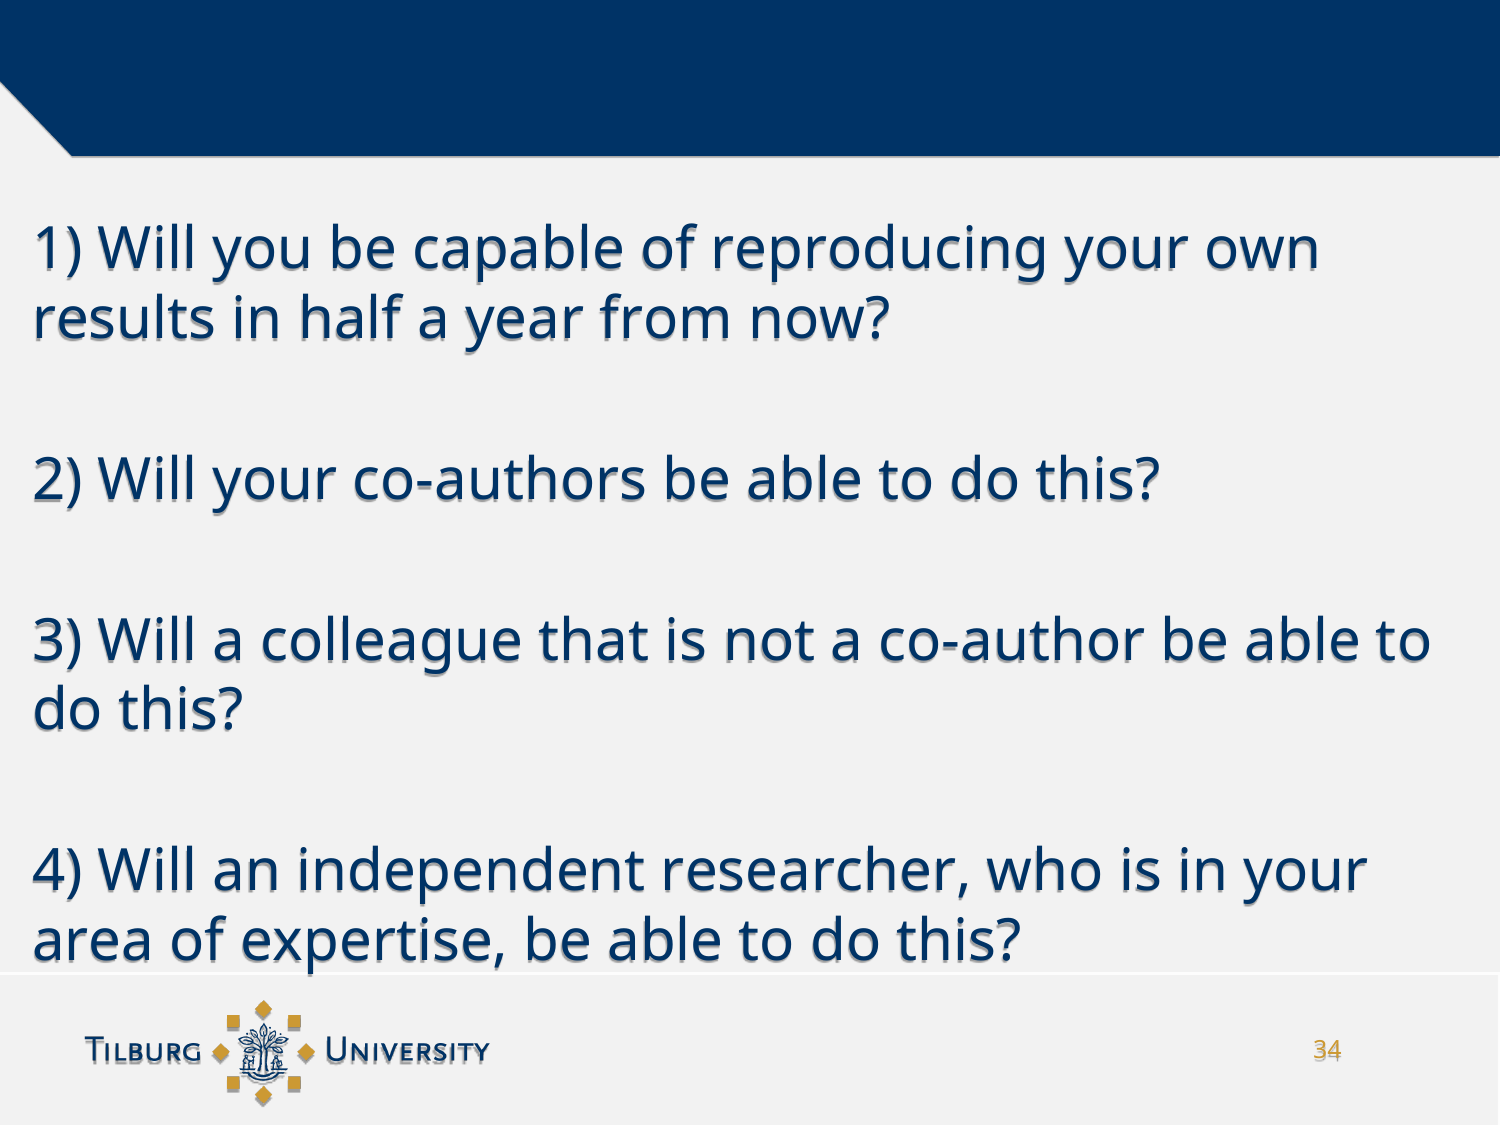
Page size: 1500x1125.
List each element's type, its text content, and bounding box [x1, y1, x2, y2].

text_box 1) Will you be capable of reproducing your own results in half a year from now? 2) Will your co-authors be able to do this? 3) Will a colleague that is not a co-author be able to do this? 4) Will an independent researcher, who is in your area of expertise, be able to do this? [14, 202, 1450, 971]
text_box [1298, 1026, 1426, 1087]
